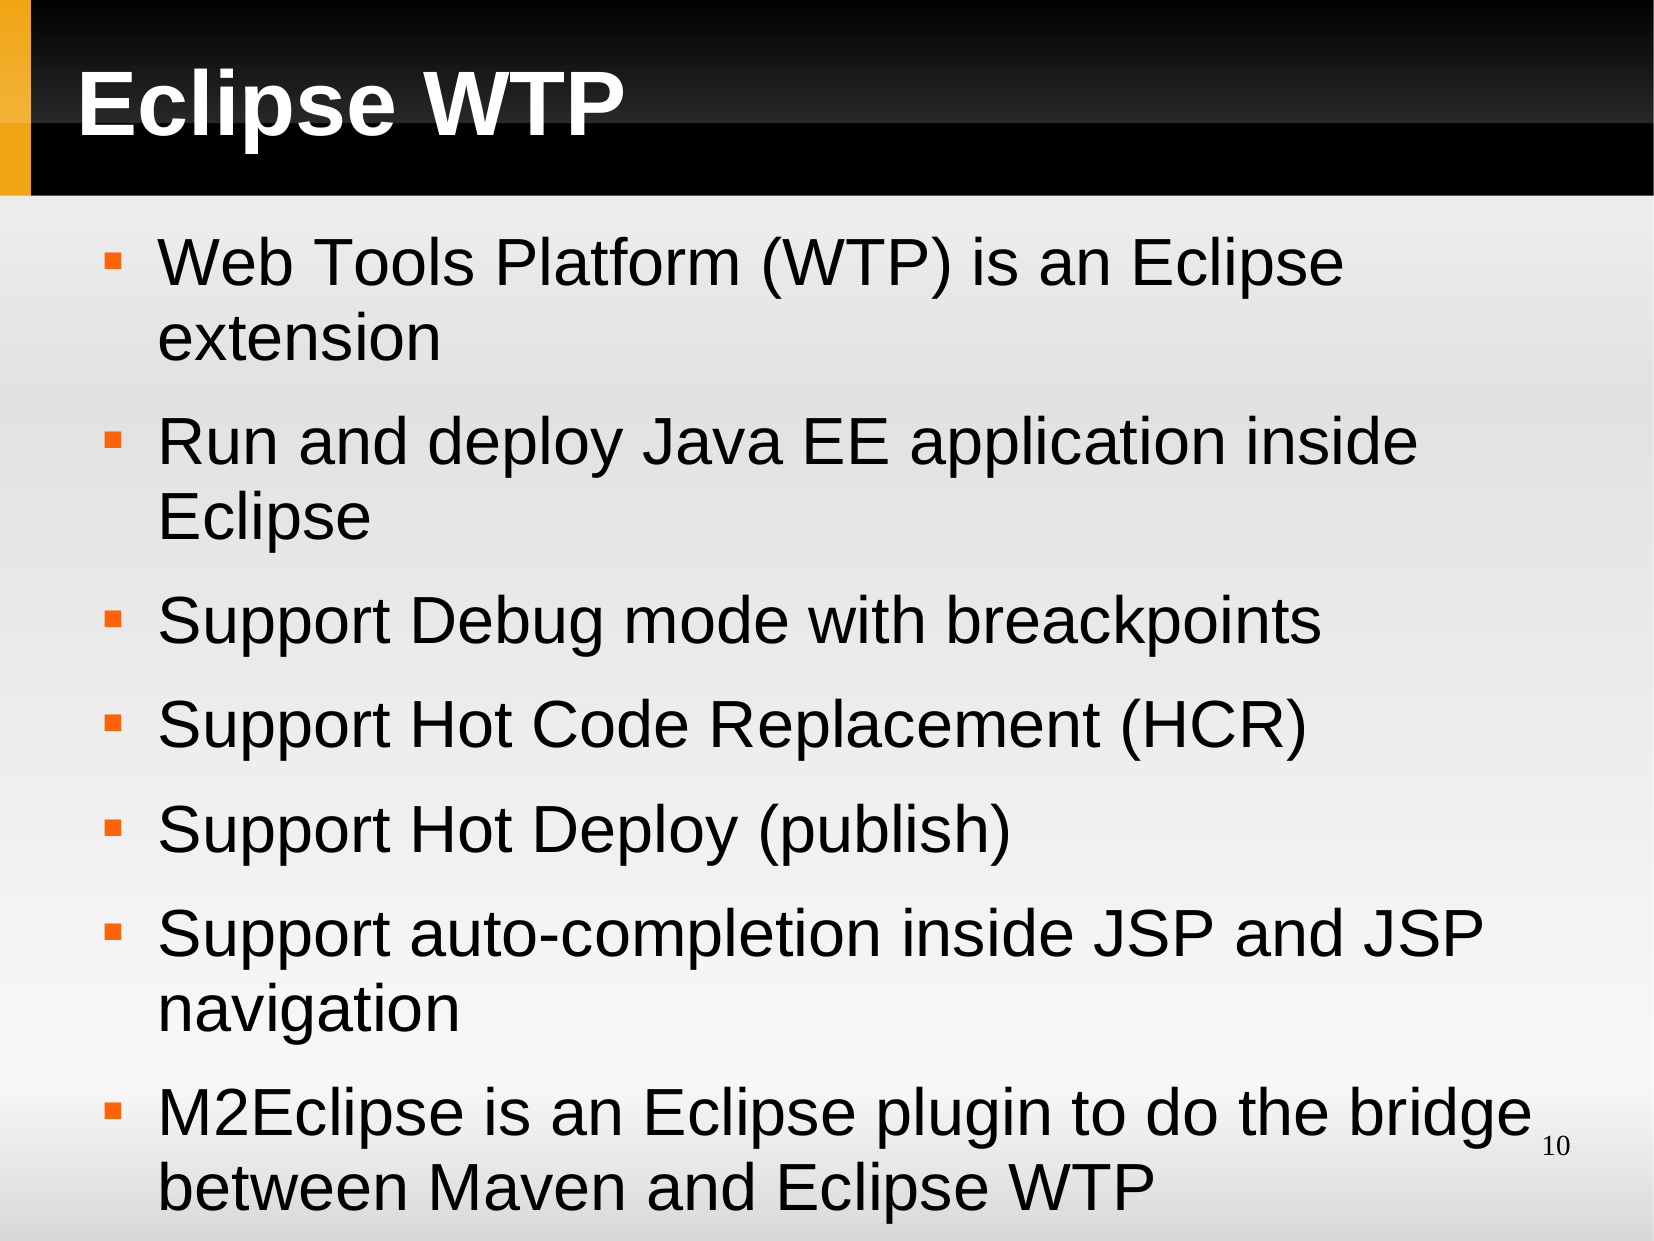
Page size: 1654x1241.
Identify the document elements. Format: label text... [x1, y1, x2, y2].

list Web Tools Platform (WTP) is an Eclipse extension Run and deploy Java EE application inside Eclipse Support Debug mode with breackpoints Support Hot Code Replacement (HCR) Support Hot Deploy (publish) Support auto-completion inside JSP and JSP navigation M2Eclipse is an Eclipse plugin to do the bridge between Maven and Eclipse WTP [86, 225, 1576, 1225]
picture [0, 0, 1654, 1241]
title Eclipse WTP [76, 0, 1565, 208]
